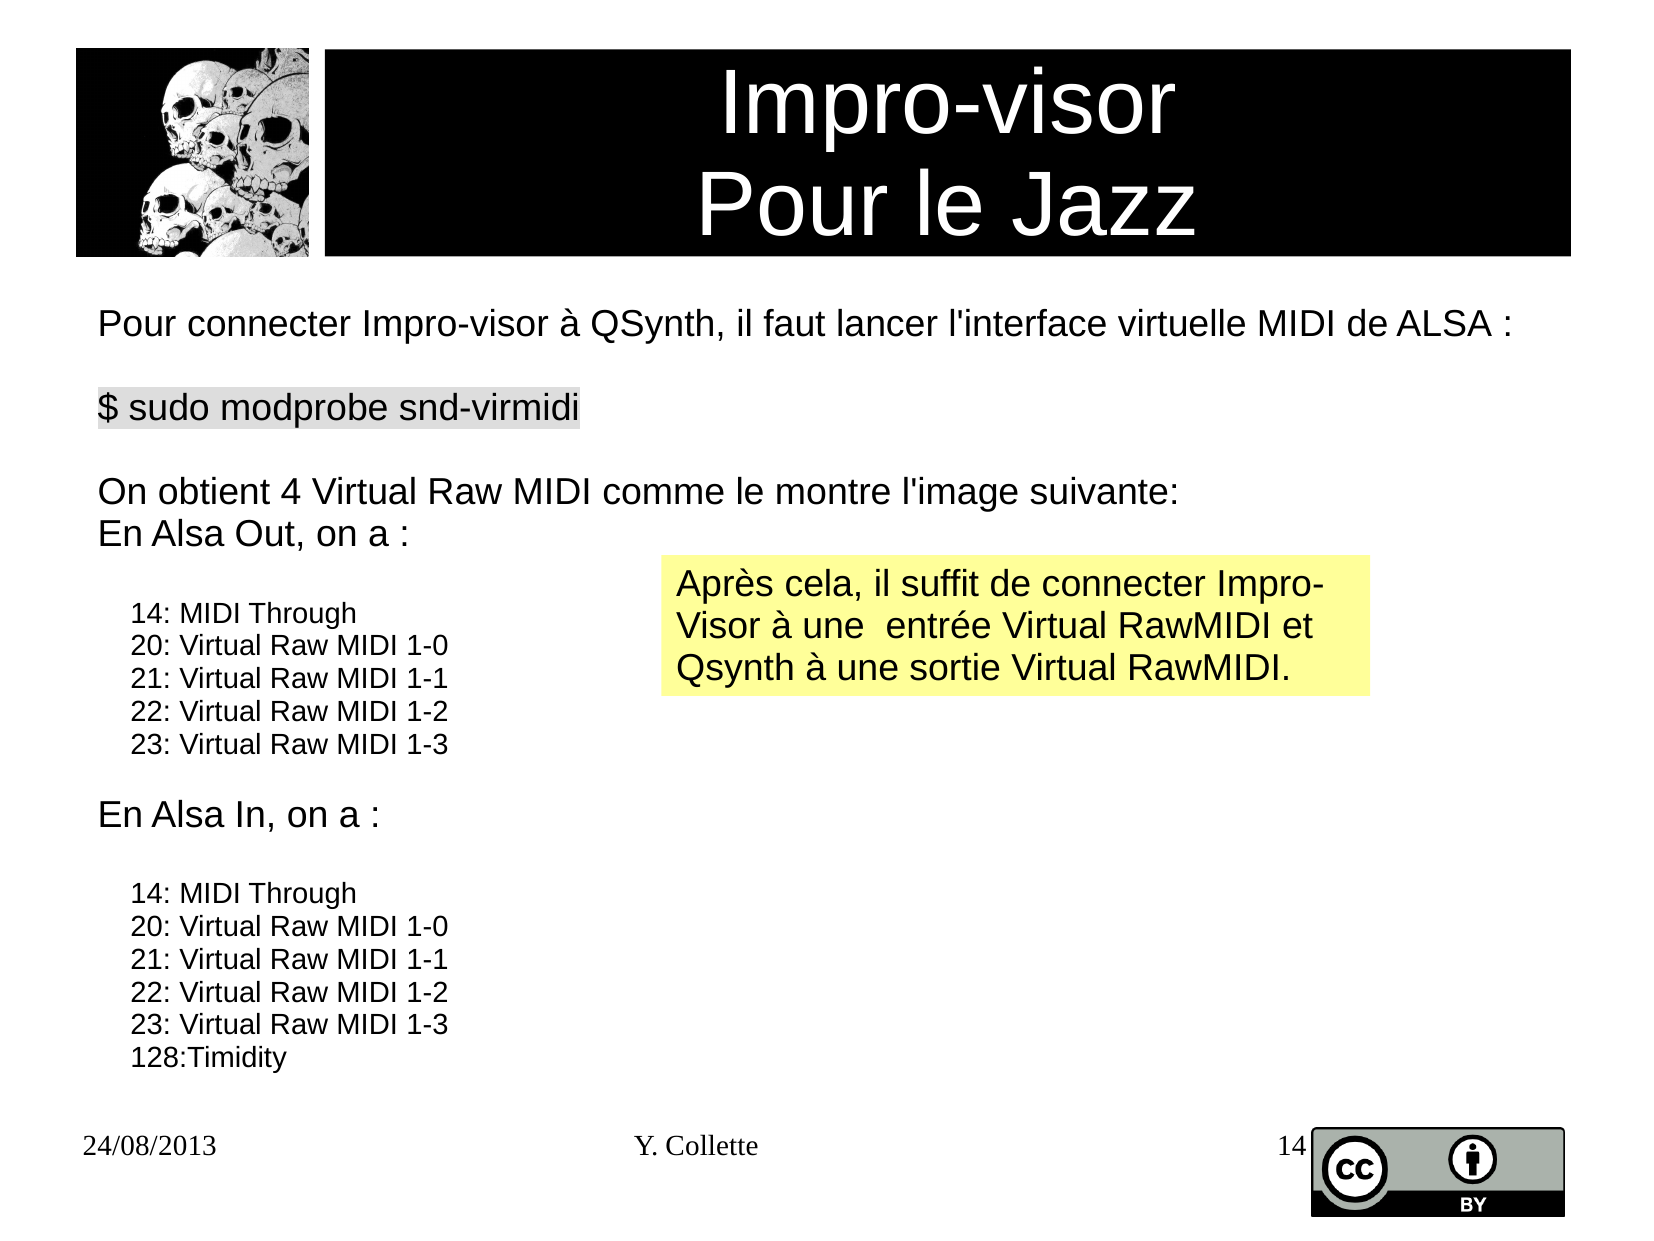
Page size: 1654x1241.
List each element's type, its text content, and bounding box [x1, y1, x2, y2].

picture [1311, 1127, 1565, 1217]
text_box Après cela, il suffit de connecter Impro-Visor à une entrée Virtual RawMIDI et Qsynth à une sortie Virtual RawMIDI. [661, 555, 1371, 696]
title Impro-visor Pour le Jazz [324, 49, 1571, 257]
text_box Pour connecter Impro-visor à QSynth, il faut lancer l'interface virtuelle MIDI de ALSA : $ sudo modprobe snd-virmidi On obtient 4 Virtual Raw MIDI comme le montre l'image suivante: En Alsa Out, on a : 14: MIDI Through 20: Virtual Raw MIDI 1-0 21: Virtual Raw MIDI 1-1 22: Virtual Raw MIDI 1-2 23: Virtual Raw MIDI 1-3 En Alsa In, on a : 14: MIDI Through 20: Virtual Raw MIDI 1-0 21: Virtual Raw MIDI 1-1 22: Virtual Raw MIDI 1-2 23: Virtual Raw MIDI 1-3 128:Timidity [82, 295, 1571, 1082]
picture [76, 48, 309, 257]
